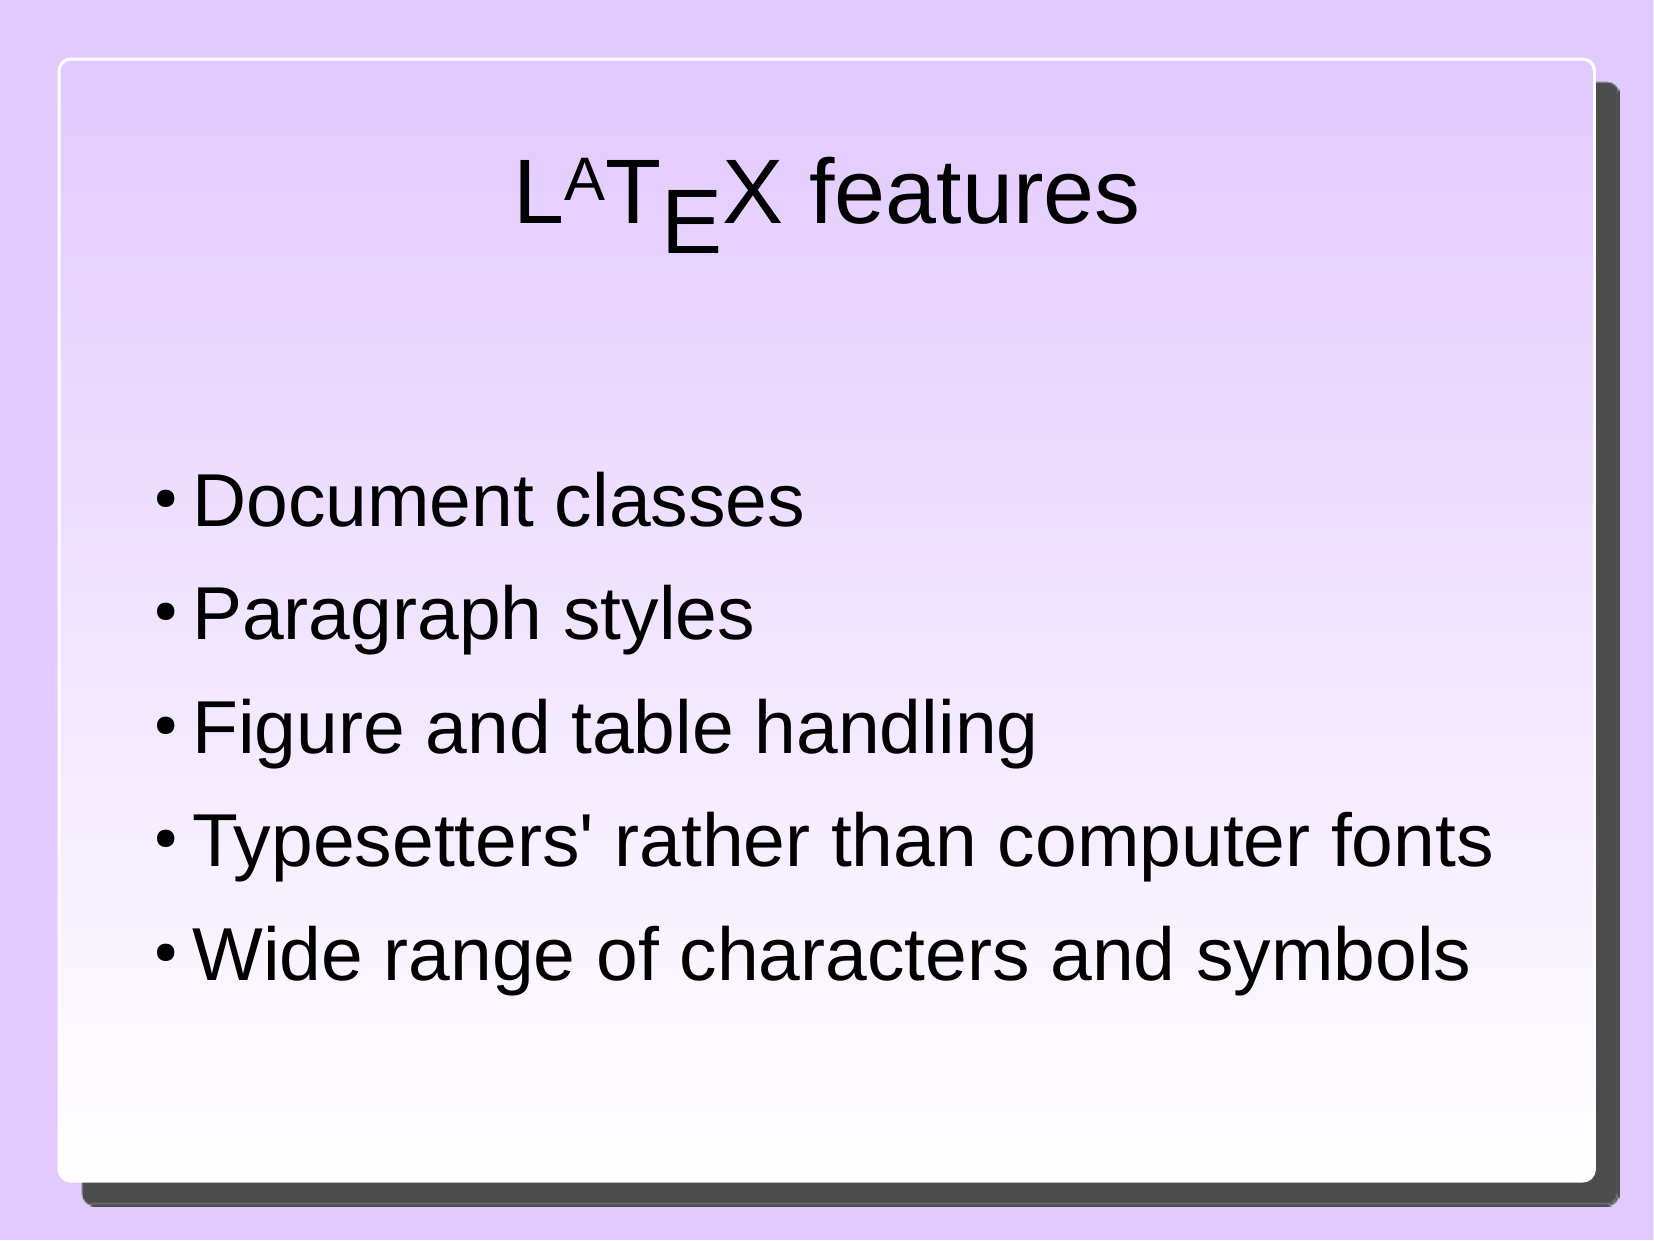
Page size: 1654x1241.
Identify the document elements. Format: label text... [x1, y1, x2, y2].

list Document classes Paragraph styles Figure and table handling Typesetters' rather than computer fonts Wide range of characters and symbols [121, 344, 1534, 1127]
title LATEX features [121, 102, 1534, 311]
